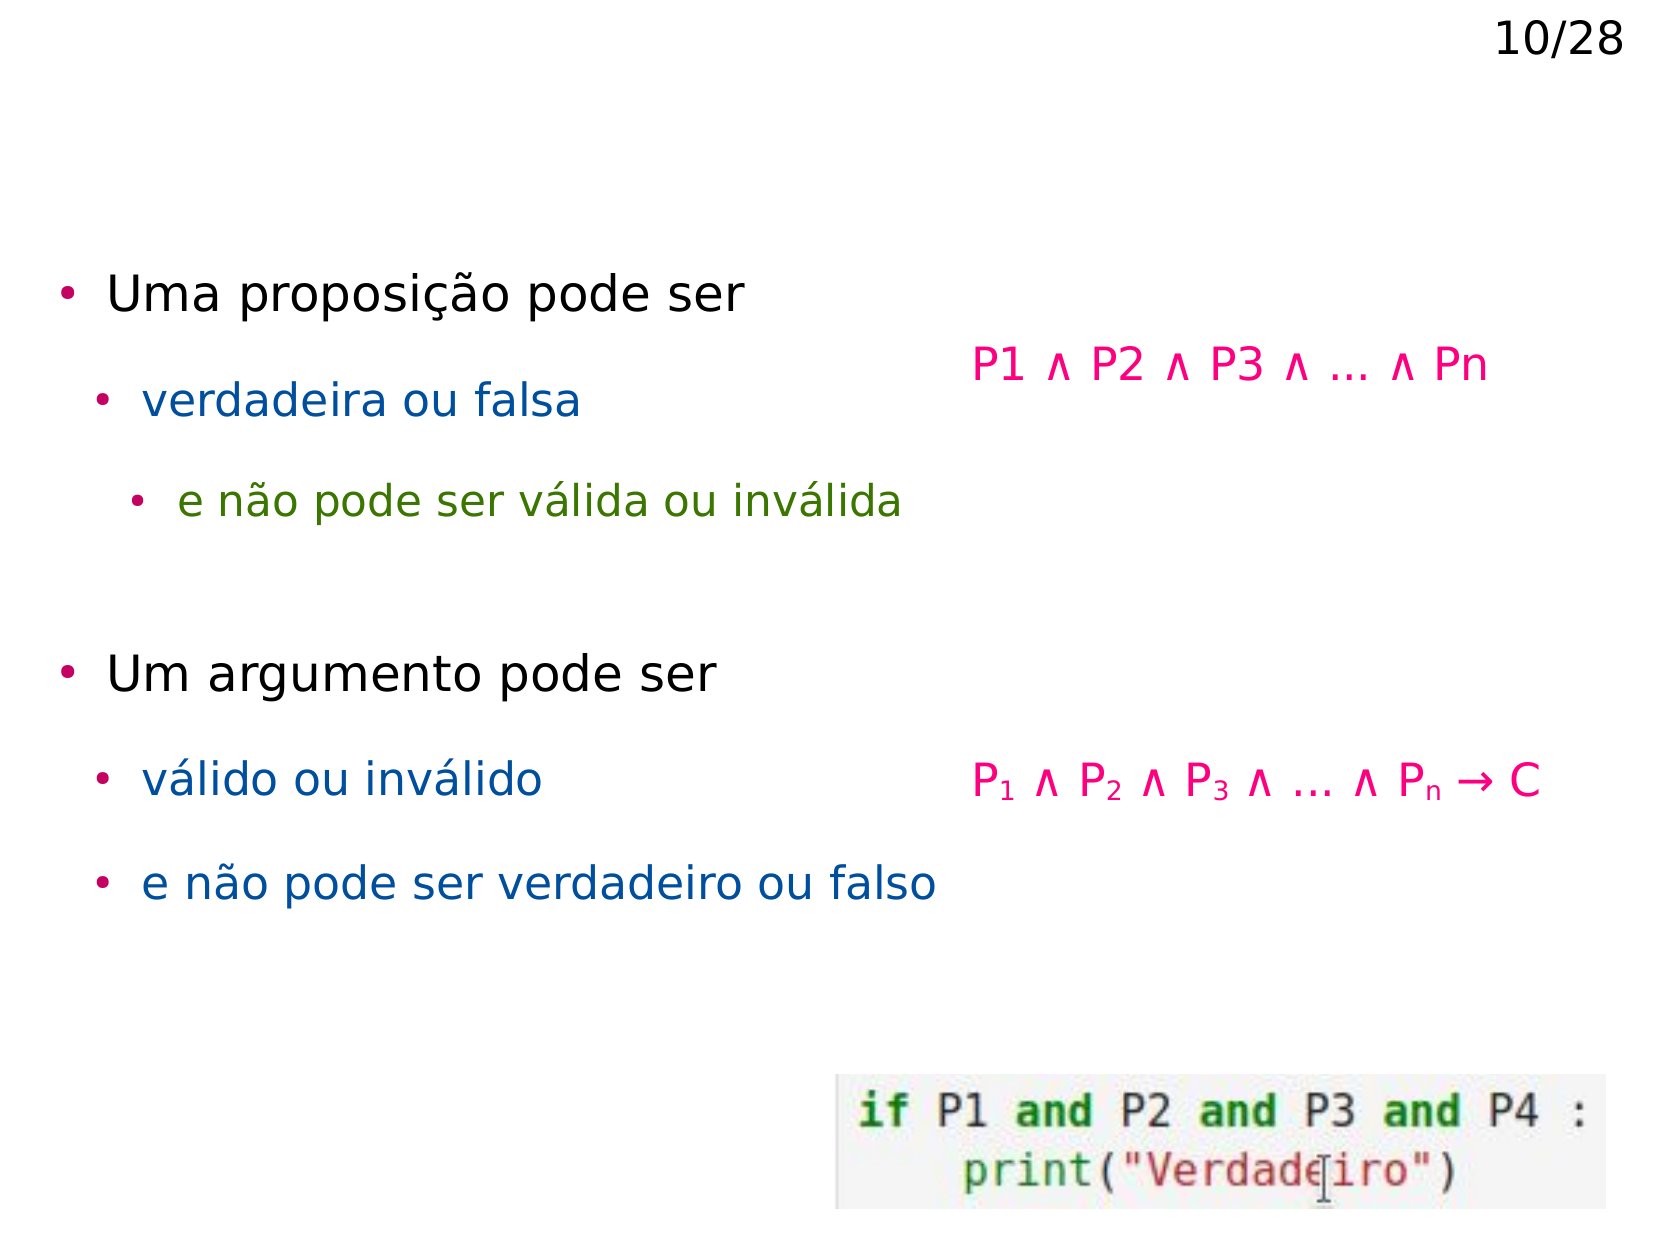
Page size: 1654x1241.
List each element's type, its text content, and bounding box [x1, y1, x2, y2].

picture [803, 1074, 1606, 1209]
list Uma proposição pode ser verdadeira ou falsa e não pode ser válida ou inválida Um argumento pode ser válido ou inválido e não pode ser verdadeiro ou falso [59, 236, 1625, 1211]
text_box P1 ∧ P2 ∧ P3 ∧ ... ∧ Pn → C [956, 720, 1607, 815]
text_box P1 ∧ P2 ∧ P3 ∧ ... ∧ Pn [956, 330, 1607, 402]
